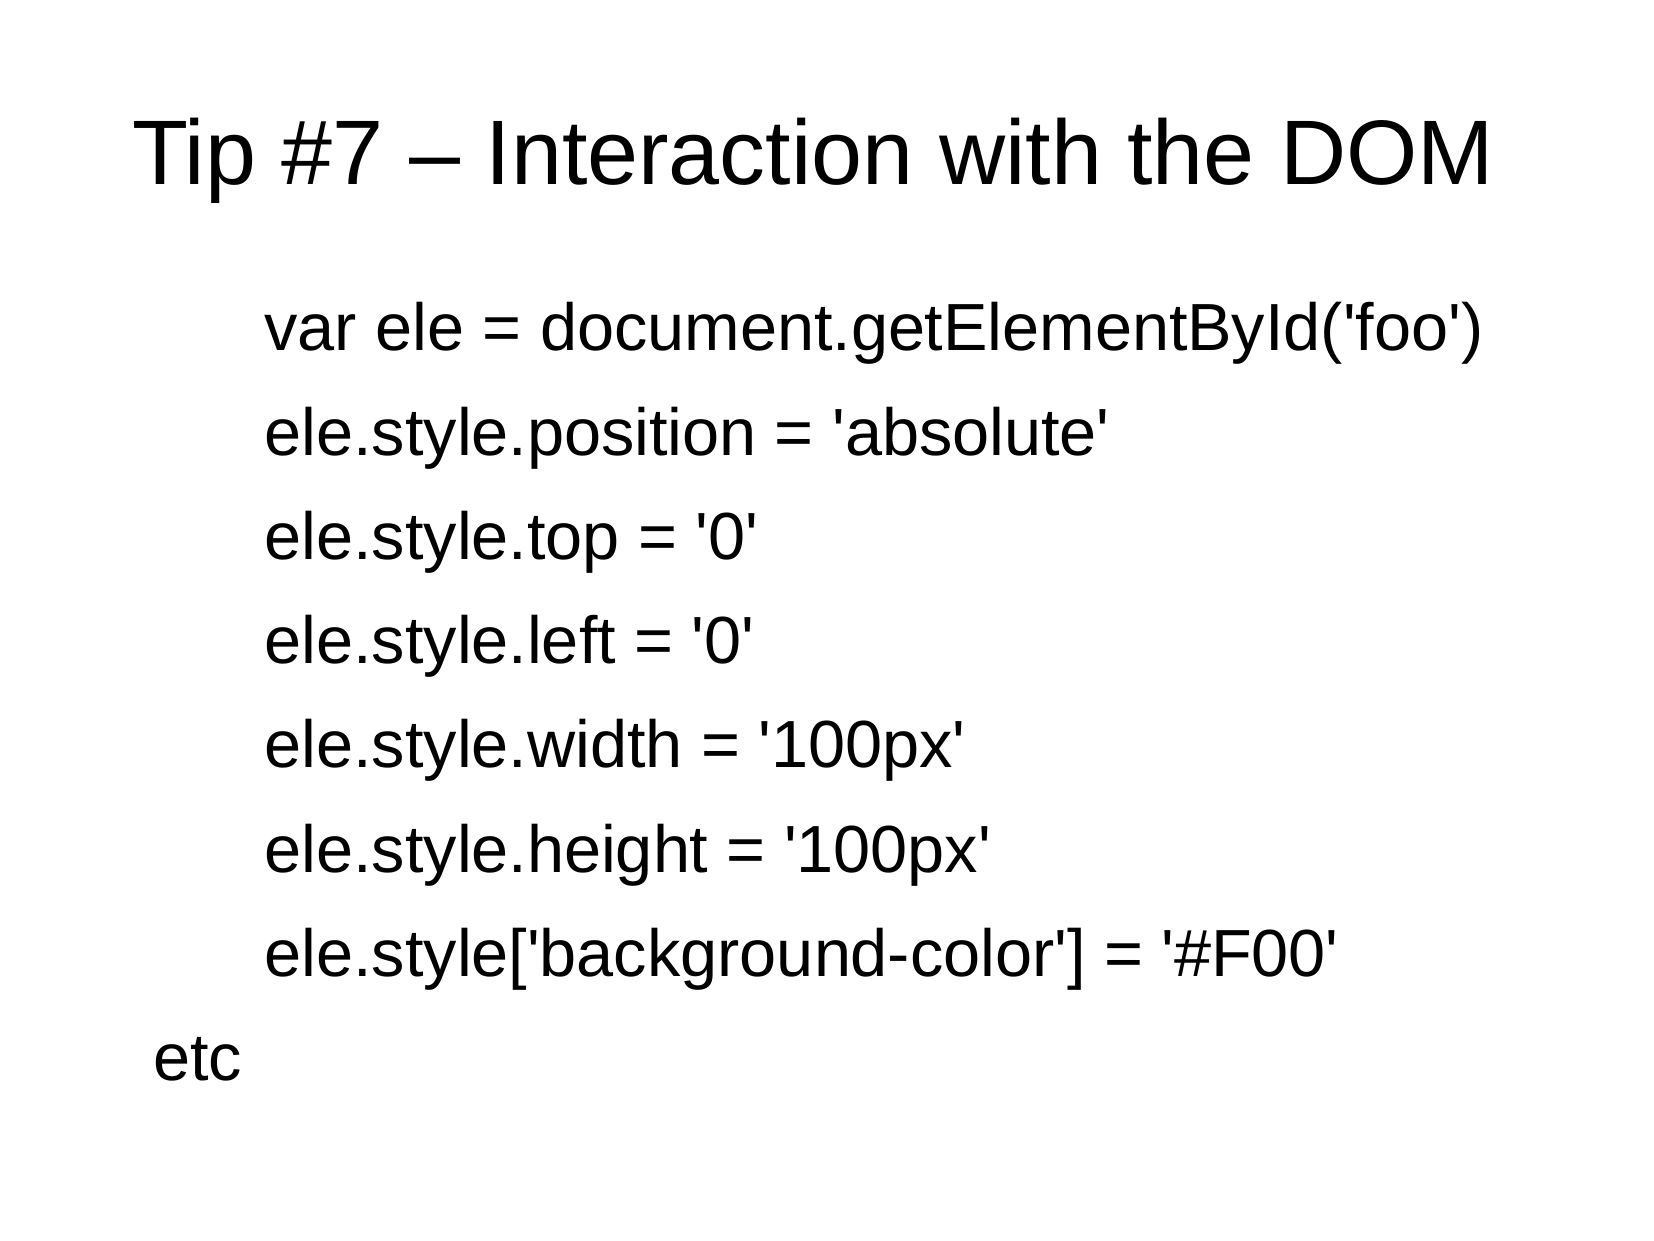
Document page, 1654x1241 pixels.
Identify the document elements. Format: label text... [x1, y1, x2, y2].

list var ele = document.getElementById('foo') ele.style.position = 'absolute' ele.style.top = '0' ele.style.left = '0' ele.style.width = '100px' ele.style.height = '100px' ele.style['background-color'] = '#F00' etc [82, 290, 1538, 1099]
title Tip #7 – Interaction with the DOM [82, 49, 1571, 257]
